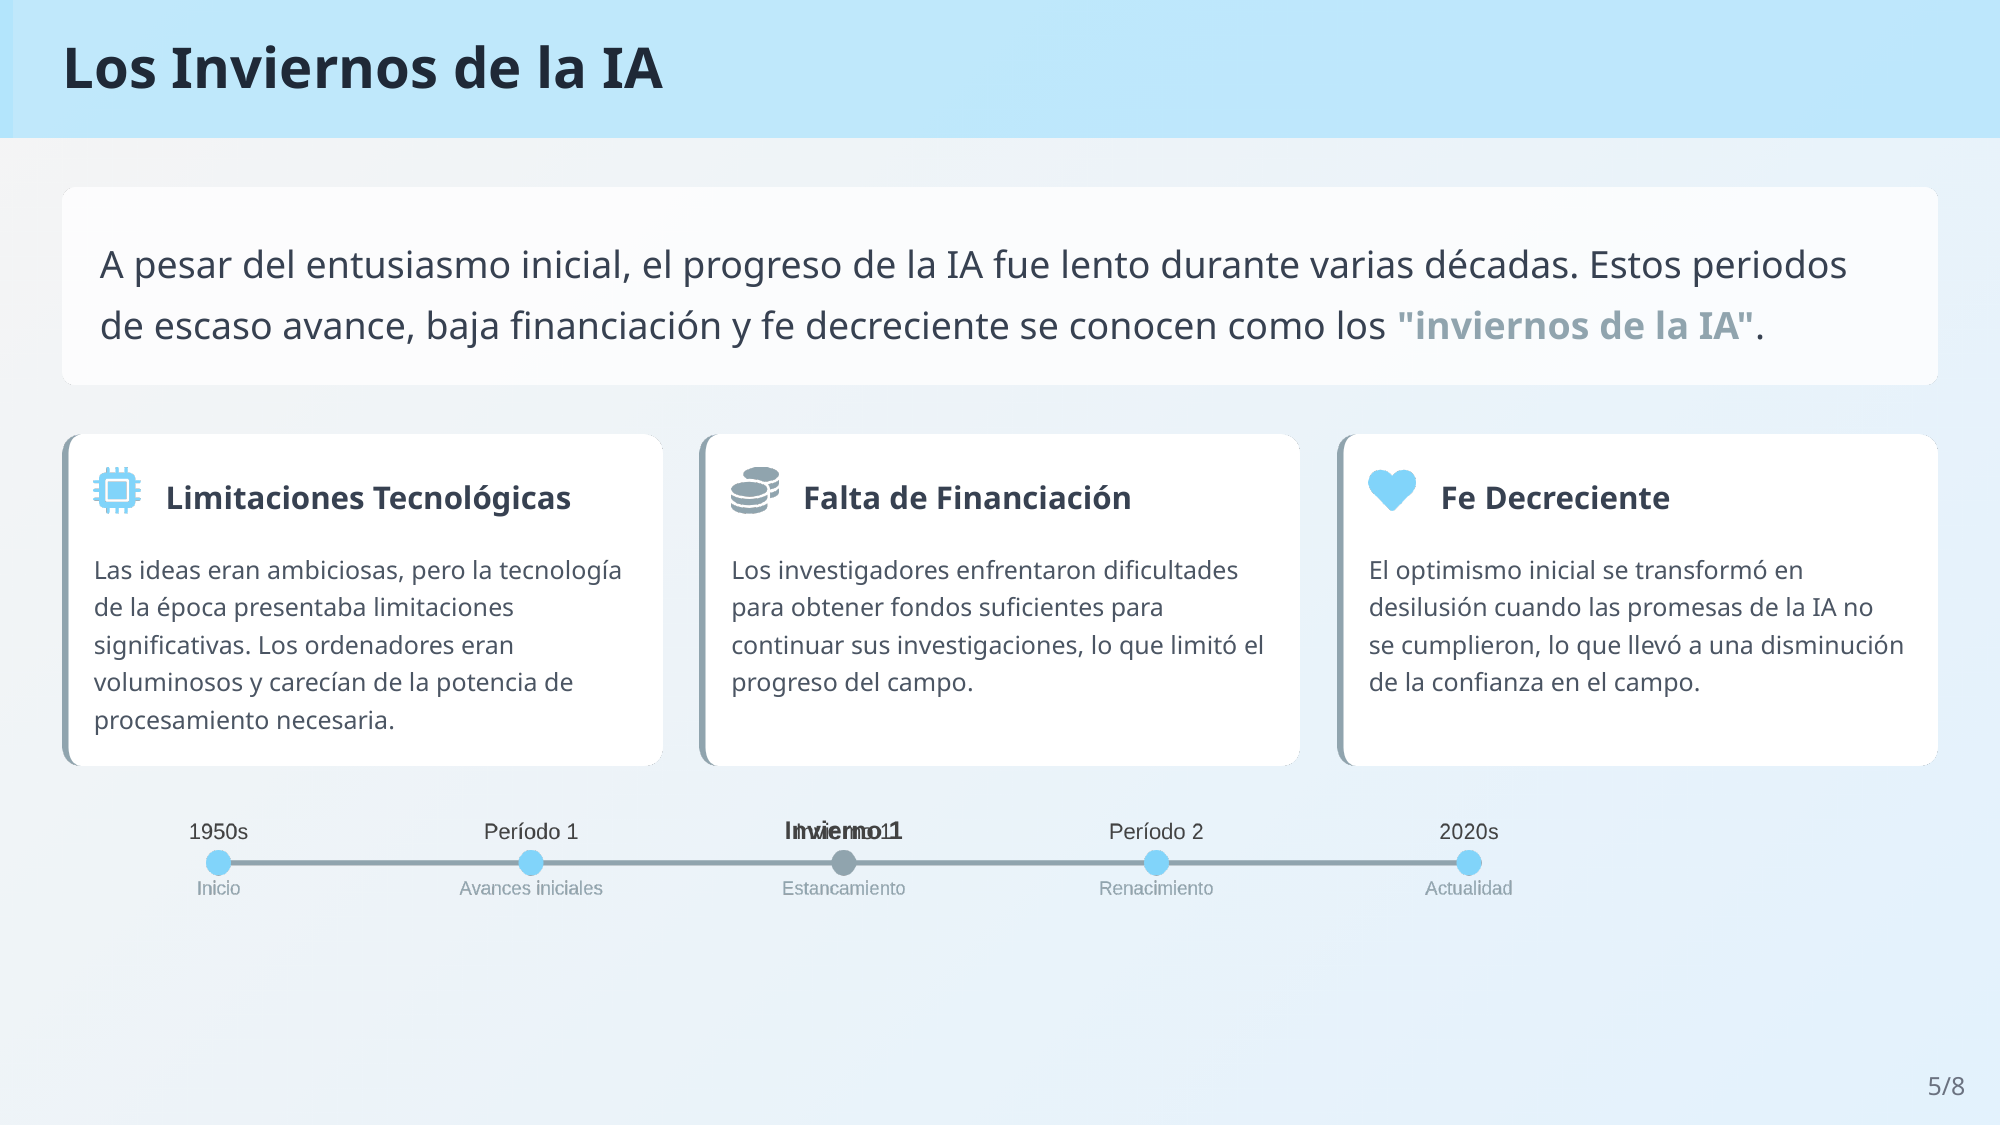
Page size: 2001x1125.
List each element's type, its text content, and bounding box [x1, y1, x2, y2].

text_box 5/8 [1927, 1062, 1970, 1100]
picture [0, 0, 2000, 1125]
text_box Limitaciones Tecnológicas [165, 471, 643, 516]
text_box Fe Decreciente [1440, 471, 1708, 516]
text_box Los investigadores enfrentaron dificultades para obtener fondos suficientes para continuar sus investigaciones, lo que limitó el progreso del campo. [731, 546, 1269, 697]
text_box El optimismo inicial se transformó en desilusión cuando las promesas de la IA no se cumplieron, lo que llevó a una disminución de la confianza en el campo. [1368, 546, 1907, 697]
text_box Las ideas eran ambiciosas, pero la tecnología de la época presentaba limitaciones significativas. Los ordenadores eran voluminosos y carecían de la potencia de procesamiento necesaria. [93, 546, 632, 735]
text_box Los Inviernos de la IA [62, 37, 1938, 100]
text_box A pesar del entusiasmo inicial, el progreso de la IA fue lento durante varias décadas. Estos periodos de escaso avance, baja financiación y fe decreciente se conocen como los "inviernos de la IA". [99, 224, 1900, 347]
text_box Falta de Financiación [803, 471, 1185, 516]
